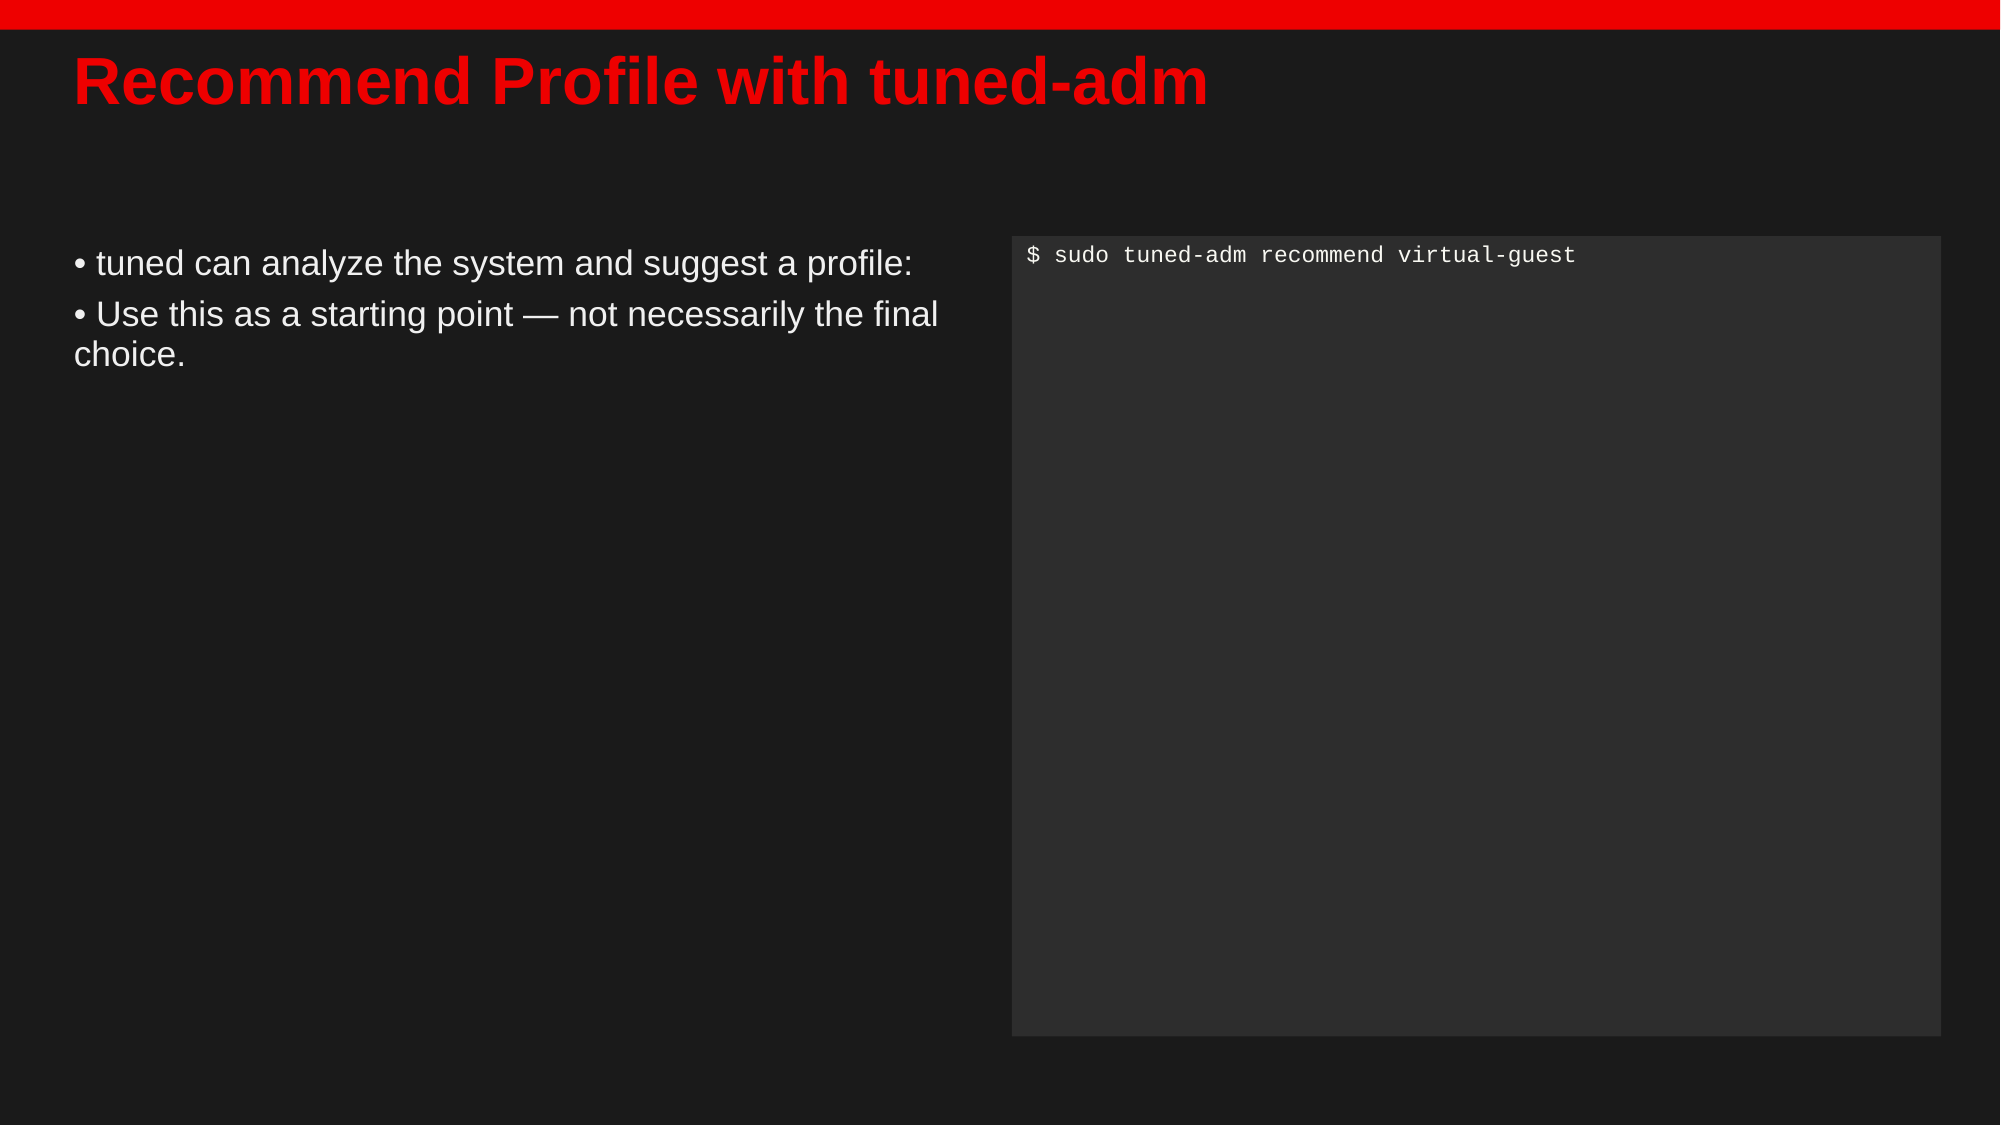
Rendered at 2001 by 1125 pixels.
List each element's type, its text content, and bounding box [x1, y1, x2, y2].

text_box • tuned can analyze the system and suggest a profile: • Use this as a starting point — not necessarily the final choice. [59, 236, 989, 1037]
text_box Recommend Profile with tuned-adm [59, 36, 1942, 208]
text_box [0, 0, 2001, 30]
text_box $ sudo tuned-adm recommend virtual-guest [1011, 236, 1942, 1037]
